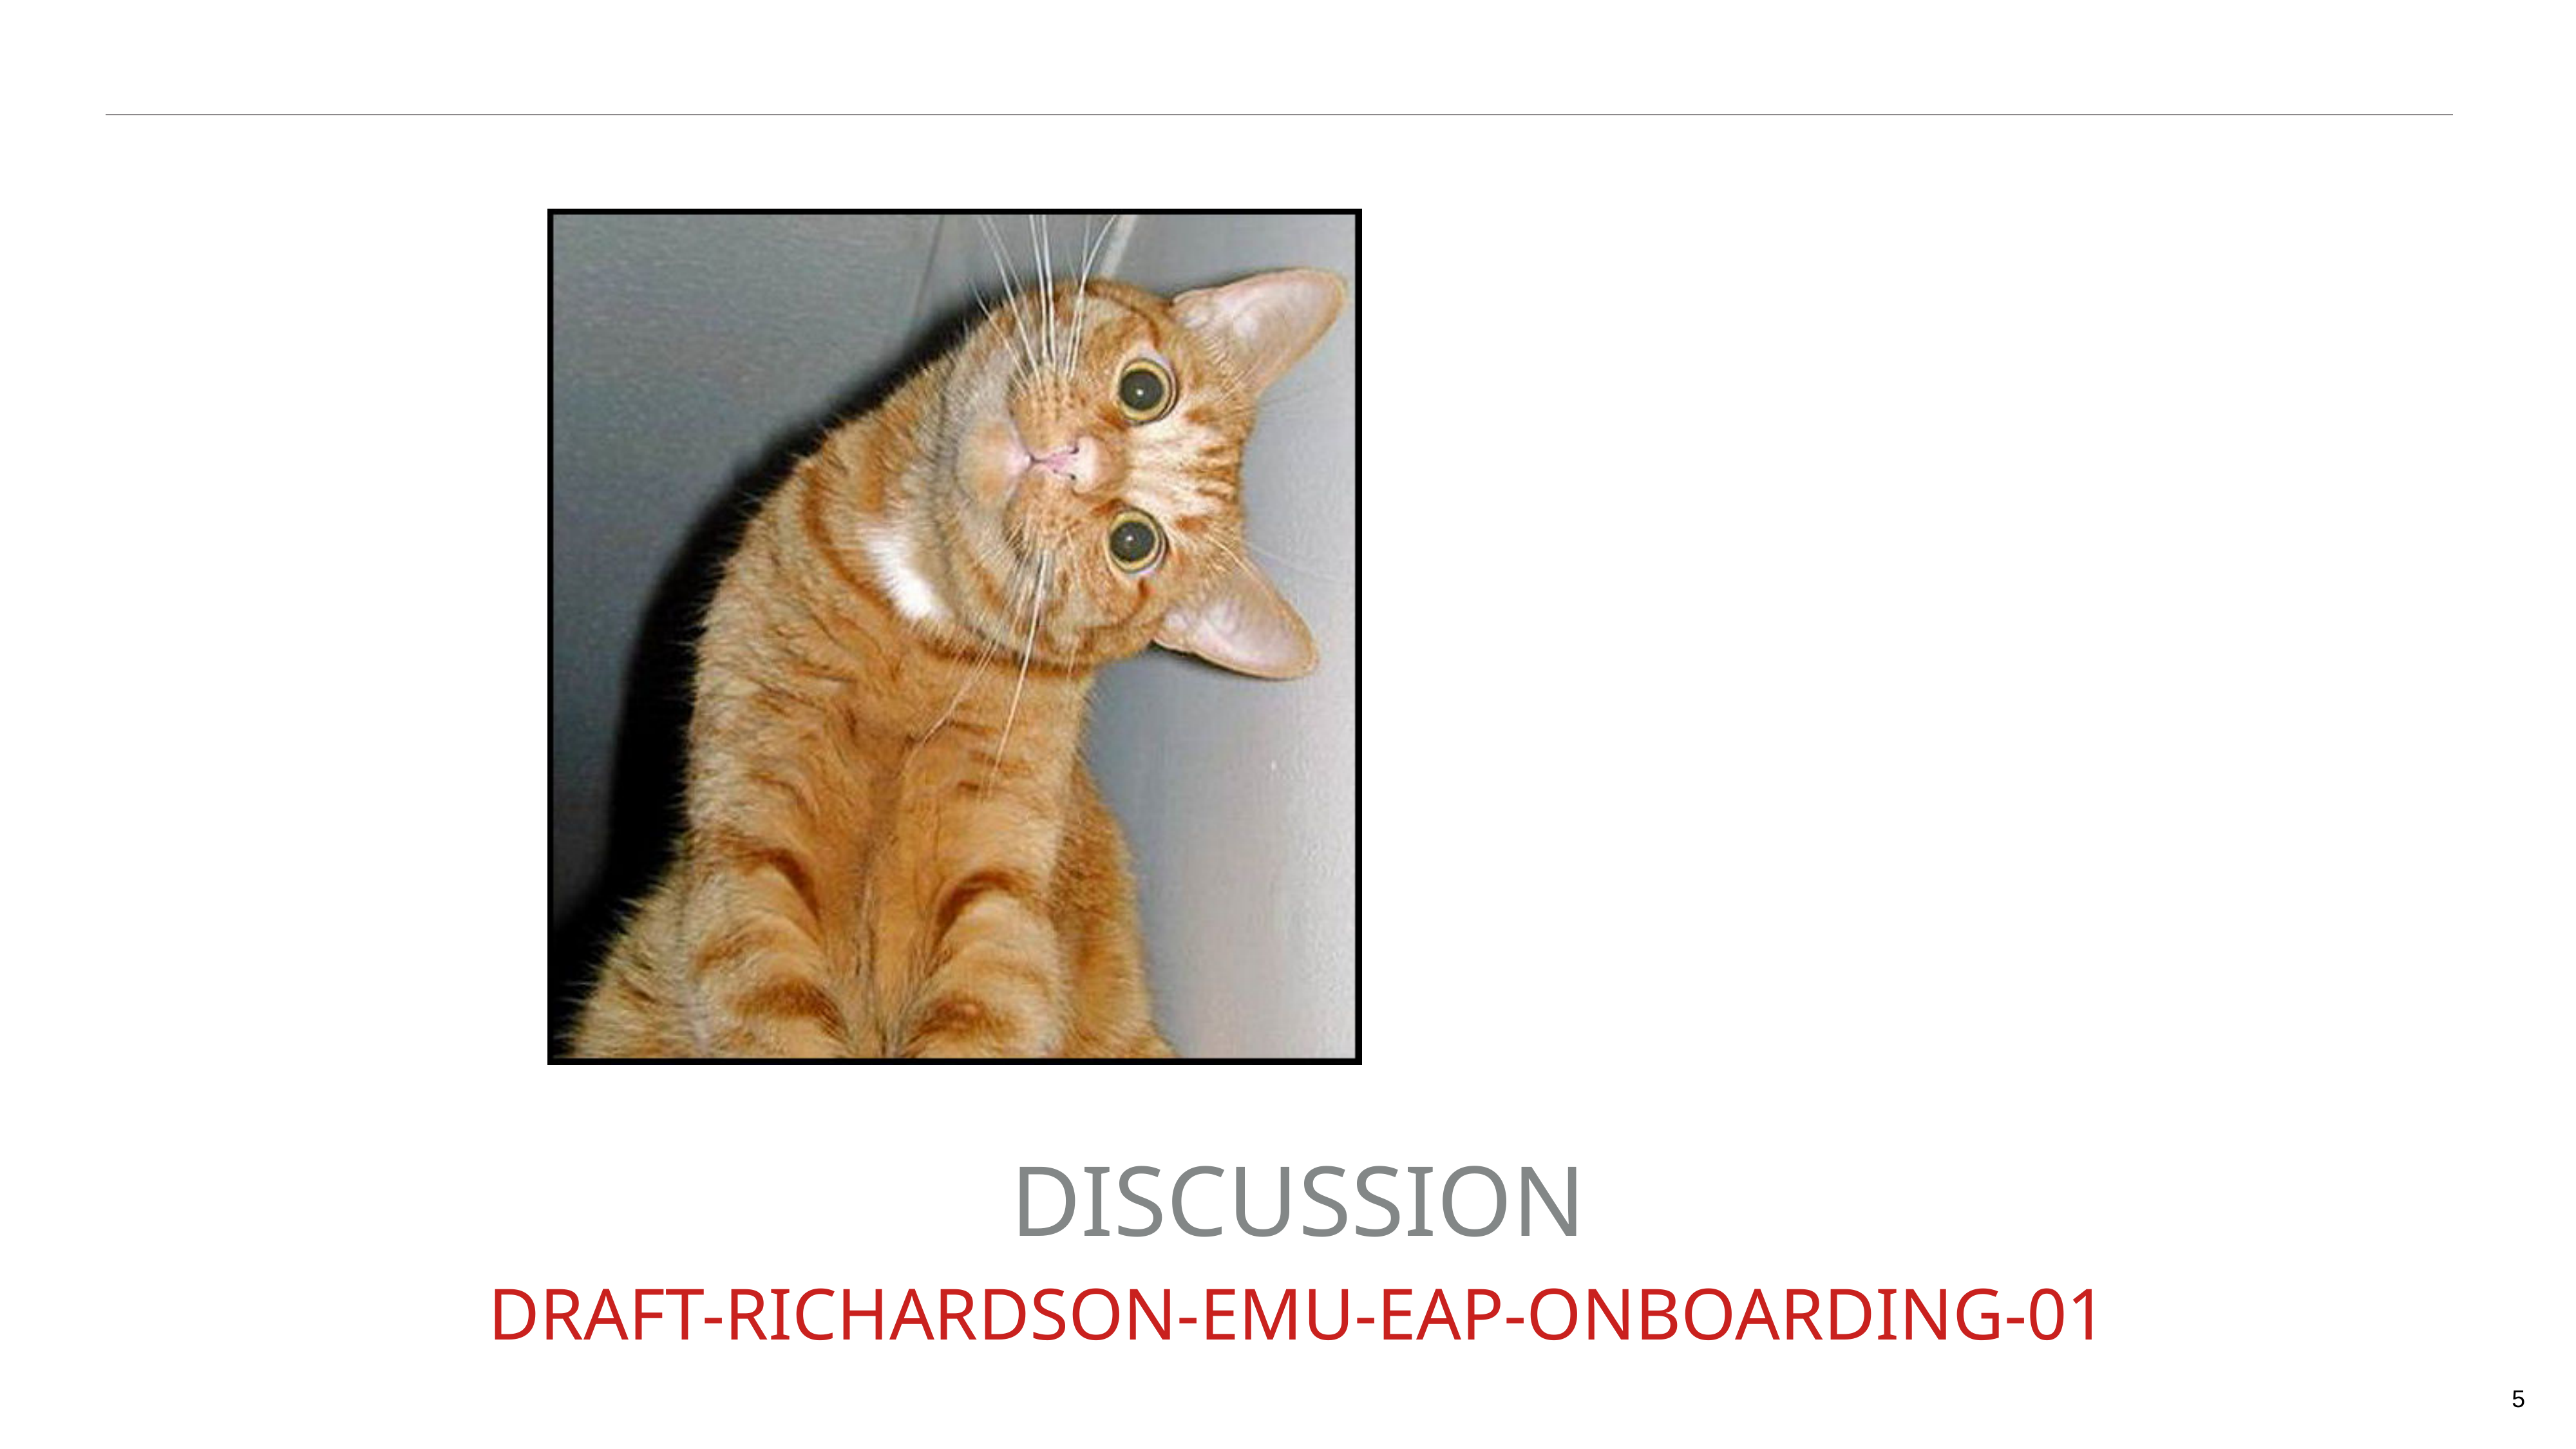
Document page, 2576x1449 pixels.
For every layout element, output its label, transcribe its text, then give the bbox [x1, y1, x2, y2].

picture [547, 209, 1362, 1065]
title DISCUSSION draft-richardson-emu-eap-onboarding-01 [124, 1149, 2472, 1345]
